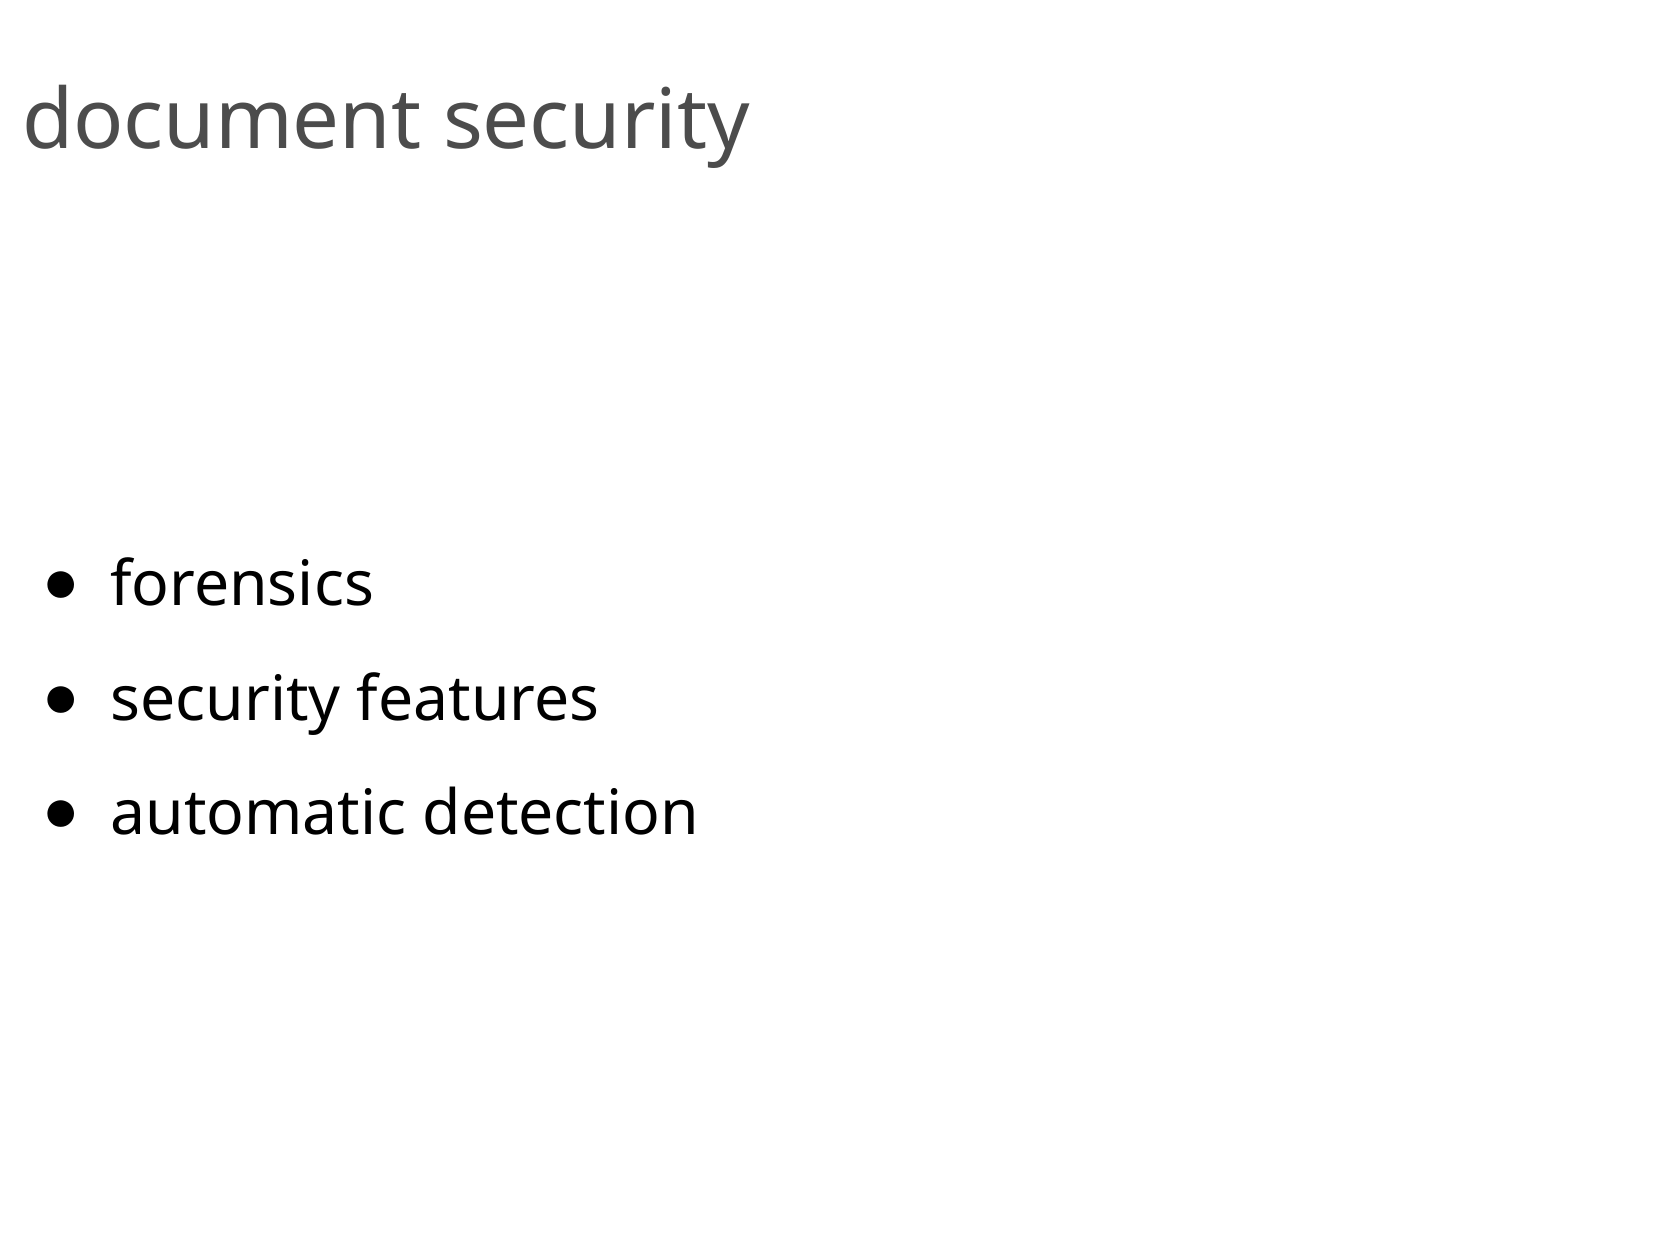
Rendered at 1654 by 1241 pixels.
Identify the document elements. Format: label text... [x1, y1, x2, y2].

title document security [22, 19, 1654, 213]
list forensics security features automatic detection [25, 226, 1654, 1166]
